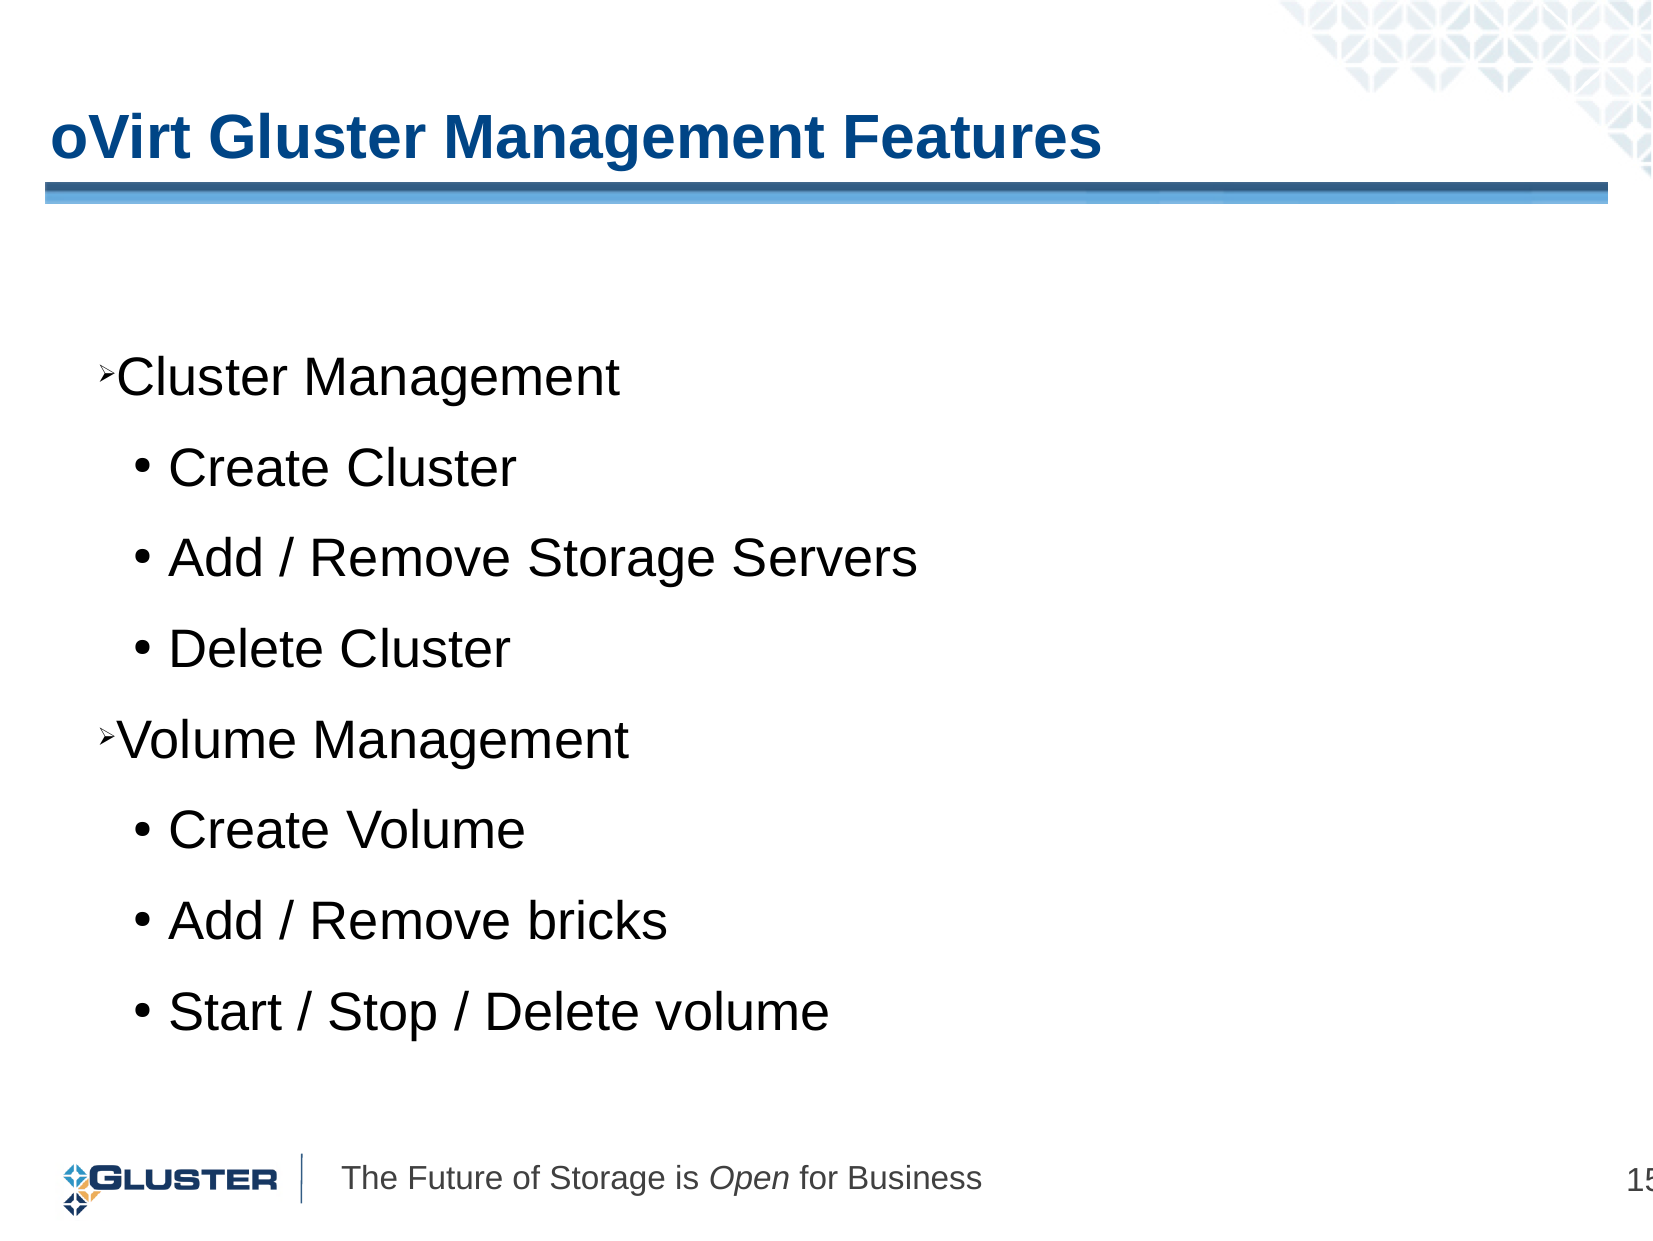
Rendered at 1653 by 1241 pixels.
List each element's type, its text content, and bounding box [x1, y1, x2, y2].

text_box Cluster Management Create Cluster Add / Remove Storage Servers Delete Cluster Volume Management Create Volume Add / Remove bricks Start / Stop / Delete volume [82, 248, 1471, 1241]
text_box oVirt Gluster Management Features [35, 94, 1119, 180]
picture [38, 1145, 82, 1237]
picture [45, 0, 1652, 204]
